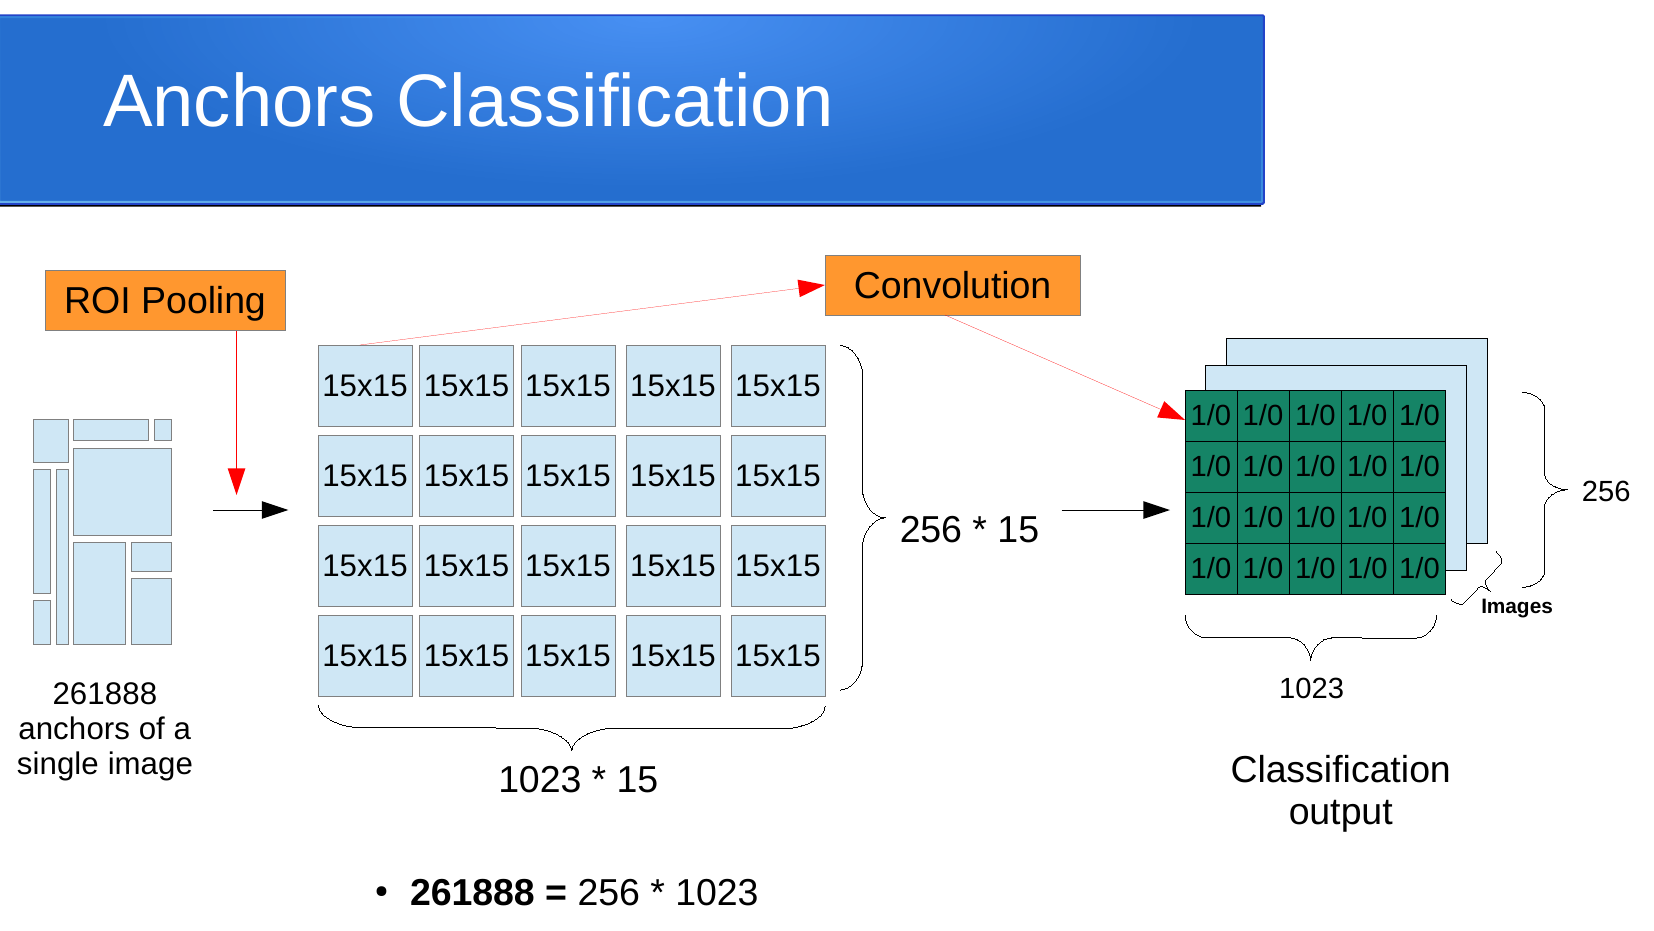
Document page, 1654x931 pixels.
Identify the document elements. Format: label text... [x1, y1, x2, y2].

text_box 15x15 [318, 615, 413, 697]
text_box 15x15 [419, 435, 514, 517]
text_box 15x15 [318, 525, 413, 607]
text_box [1205, 338, 1488, 571]
text_box 1/0 [1341, 390, 1393, 441]
text_box 1/0 [1185, 390, 1237, 442]
text_box 1/0 [1341, 543, 1393, 595]
text_box 1/0 [1289, 390, 1341, 442]
text_box [73, 448, 172, 536]
text_box 1/0 [1393, 390, 1446, 441]
text_box 1023 [1264, 664, 1370, 712]
text_box 15x15 [626, 525, 721, 607]
text_box 1/0 [1393, 493, 1446, 543]
text_box 1/0 [1342, 493, 1393, 543]
text_box [154, 419, 172, 441]
text_box 15x15 [521, 615, 616, 697]
text_box 1/0 [1237, 390, 1289, 442]
text_box [131, 578, 172, 645]
text_box 1/0 [1238, 544, 1289, 595]
text_box 256 * 15 [885, 501, 1081, 601]
text_box 1/0 [1289, 543, 1341, 595]
text_box 1/0 [1185, 442, 1237, 492]
text_box 256 [1567, 467, 1647, 515]
text_box 15x15 [419, 525, 514, 607]
text_box [56, 469, 69, 645]
text_box 1/0 [1289, 492, 1342, 543]
text_box 15x15 [626, 345, 721, 427]
text_box 15x15 [731, 615, 826, 697]
text_box 1/0 [1185, 543, 1238, 595]
text_box 1023 * 15 [483, 751, 676, 851]
text_box 15x15 [626, 435, 721, 517]
text_box 15x15 [419, 345, 514, 427]
text_box 15x15 [731, 525, 826, 607]
text_box 1/0 [1341, 441, 1393, 493]
text_box [33, 600, 51, 645]
text_box 15x15 [521, 435, 616, 517]
text_box [73, 542, 126, 645]
text_box 15x15 [731, 345, 826, 427]
text_box 1/0 [1289, 442, 1341, 492]
text_box 1/0 [1237, 492, 1289, 544]
text_box 15x15 [419, 615, 514, 697]
title Anchors Classification [82, 35, 976, 166]
text_box [131, 542, 172, 572]
text_box Classification output [1211, 741, 1471, 841]
text_box 15x15 [731, 435, 826, 517]
text_box ROI Pooling [45, 270, 286, 331]
text_box 15x15 [626, 615, 721, 697]
text_box 1/0 [1185, 492, 1237, 543]
text_box 1/0 [1237, 442, 1289, 492]
text_box 1/0 [1393, 543, 1446, 595]
text_box 261888 = 256 * 1023 [360, 864, 826, 931]
text_box Images [1466, 587, 1576, 631]
text_box 15x15 [521, 345, 616, 427]
text_box [33, 419, 69, 463]
text_box 15x15 [318, 345, 413, 427]
text_box 1/0 [1393, 441, 1446, 493]
text_box 15x15 [318, 435, 413, 517]
text_box 261888 anchors of a single image [0, 669, 211, 811]
text_box [33, 469, 51, 594]
text_box [73, 419, 149, 441]
text_box Convolution [825, 255, 1081, 316]
text_box 15x15 [521, 525, 616, 607]
